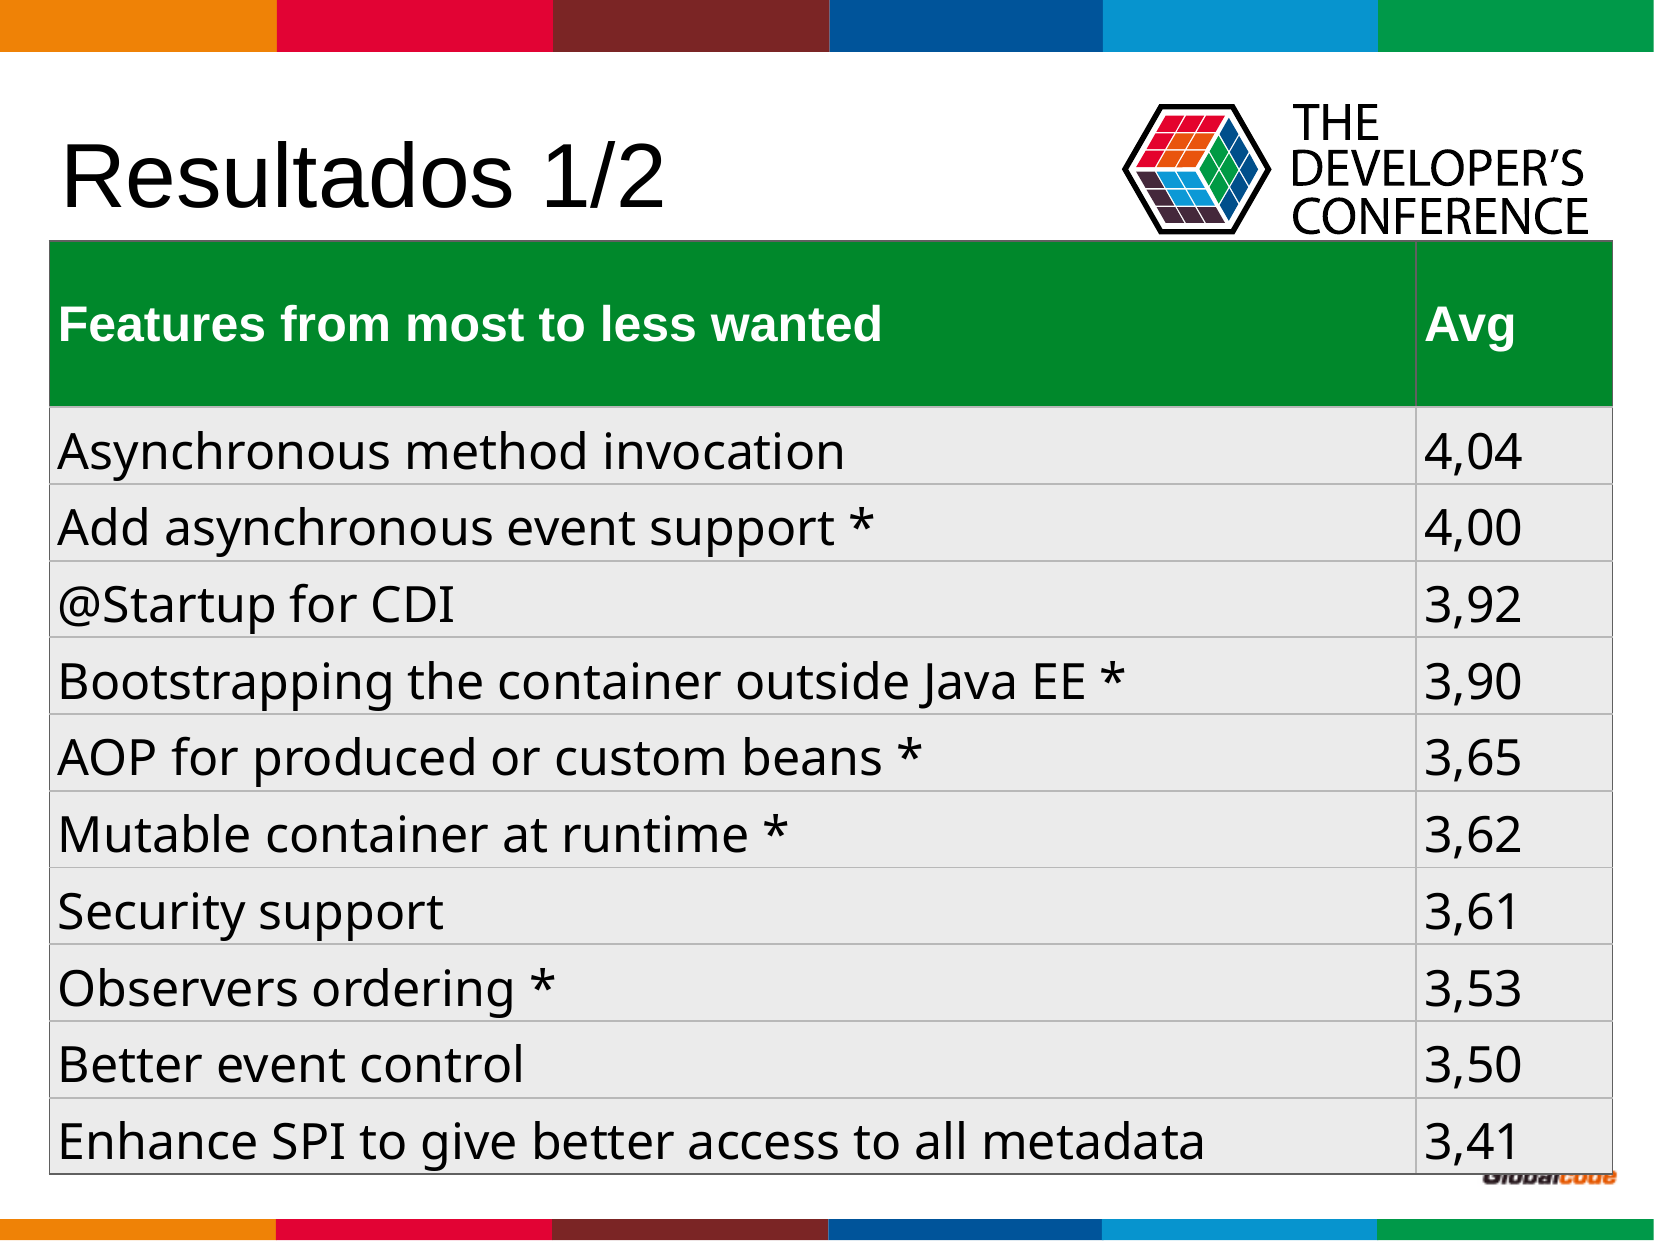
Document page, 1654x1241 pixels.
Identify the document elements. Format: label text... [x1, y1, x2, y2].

table_cell Asynchronous method invocation [50, 408, 1415, 483]
table_cell Enhance SPI to give better access to all metadata [50, 1099, 1415, 1173]
table_cell 4,04 [1417, 408, 1612, 483]
table_cell 3,62 [1417, 792, 1612, 867]
table_cell AOP for produced or custom beans * [50, 715, 1415, 790]
table_cell Add asynchronous event support * [50, 485, 1415, 560]
table_header Avg [1417, 242, 1612, 406]
table_cell 3,92 [1417, 562, 1612, 636]
table_cell 3,90 [1417, 638, 1612, 713]
table_cell 3,50 [1417, 1022, 1612, 1097]
table_cell 3,65 [1417, 715, 1612, 790]
table_cell 3,61 [1417, 868, 1612, 943]
table_cell Observers ordering * [50, 945, 1415, 1020]
table_cell Mutable container at runtime * [50, 792, 1415, 867]
title Resultados 1/2 [45, 87, 1075, 256]
table_cell @Startup for CDI [50, 562, 1415, 636]
table_cell 4,00 [1417, 485, 1612, 560]
table_cell 3,53 [1417, 945, 1612, 1020]
table_cell Better event control [50, 1022, 1415, 1097]
table_cell 3,41 [1417, 1099, 1612, 1173]
table_cell Security support [50, 868, 1415, 943]
table_header Features from most to less wanted [50, 242, 1415, 406]
table_cell Bootstrapping the container outside Java EE * [50, 638, 1415, 713]
picture [1464, 1062, 1638, 1219]
